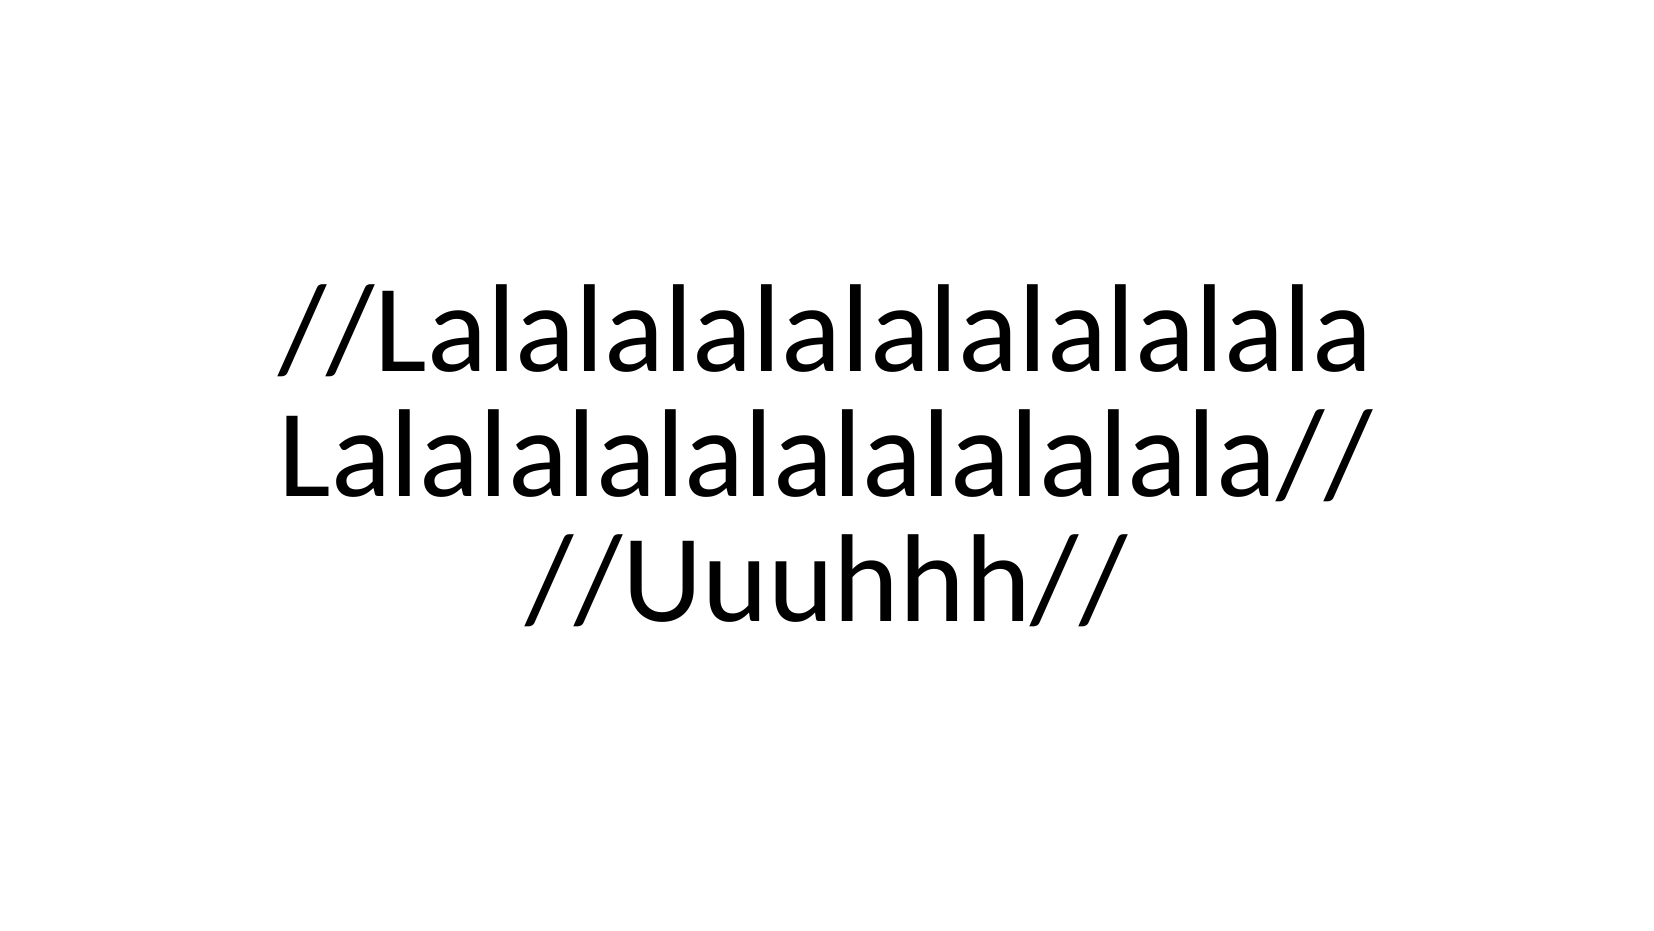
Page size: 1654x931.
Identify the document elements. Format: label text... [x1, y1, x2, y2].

title //Lalalalalalalalalalala Lalalalalalalalalalala// //Uuuhhh// [0, 0, 1654, 931]
